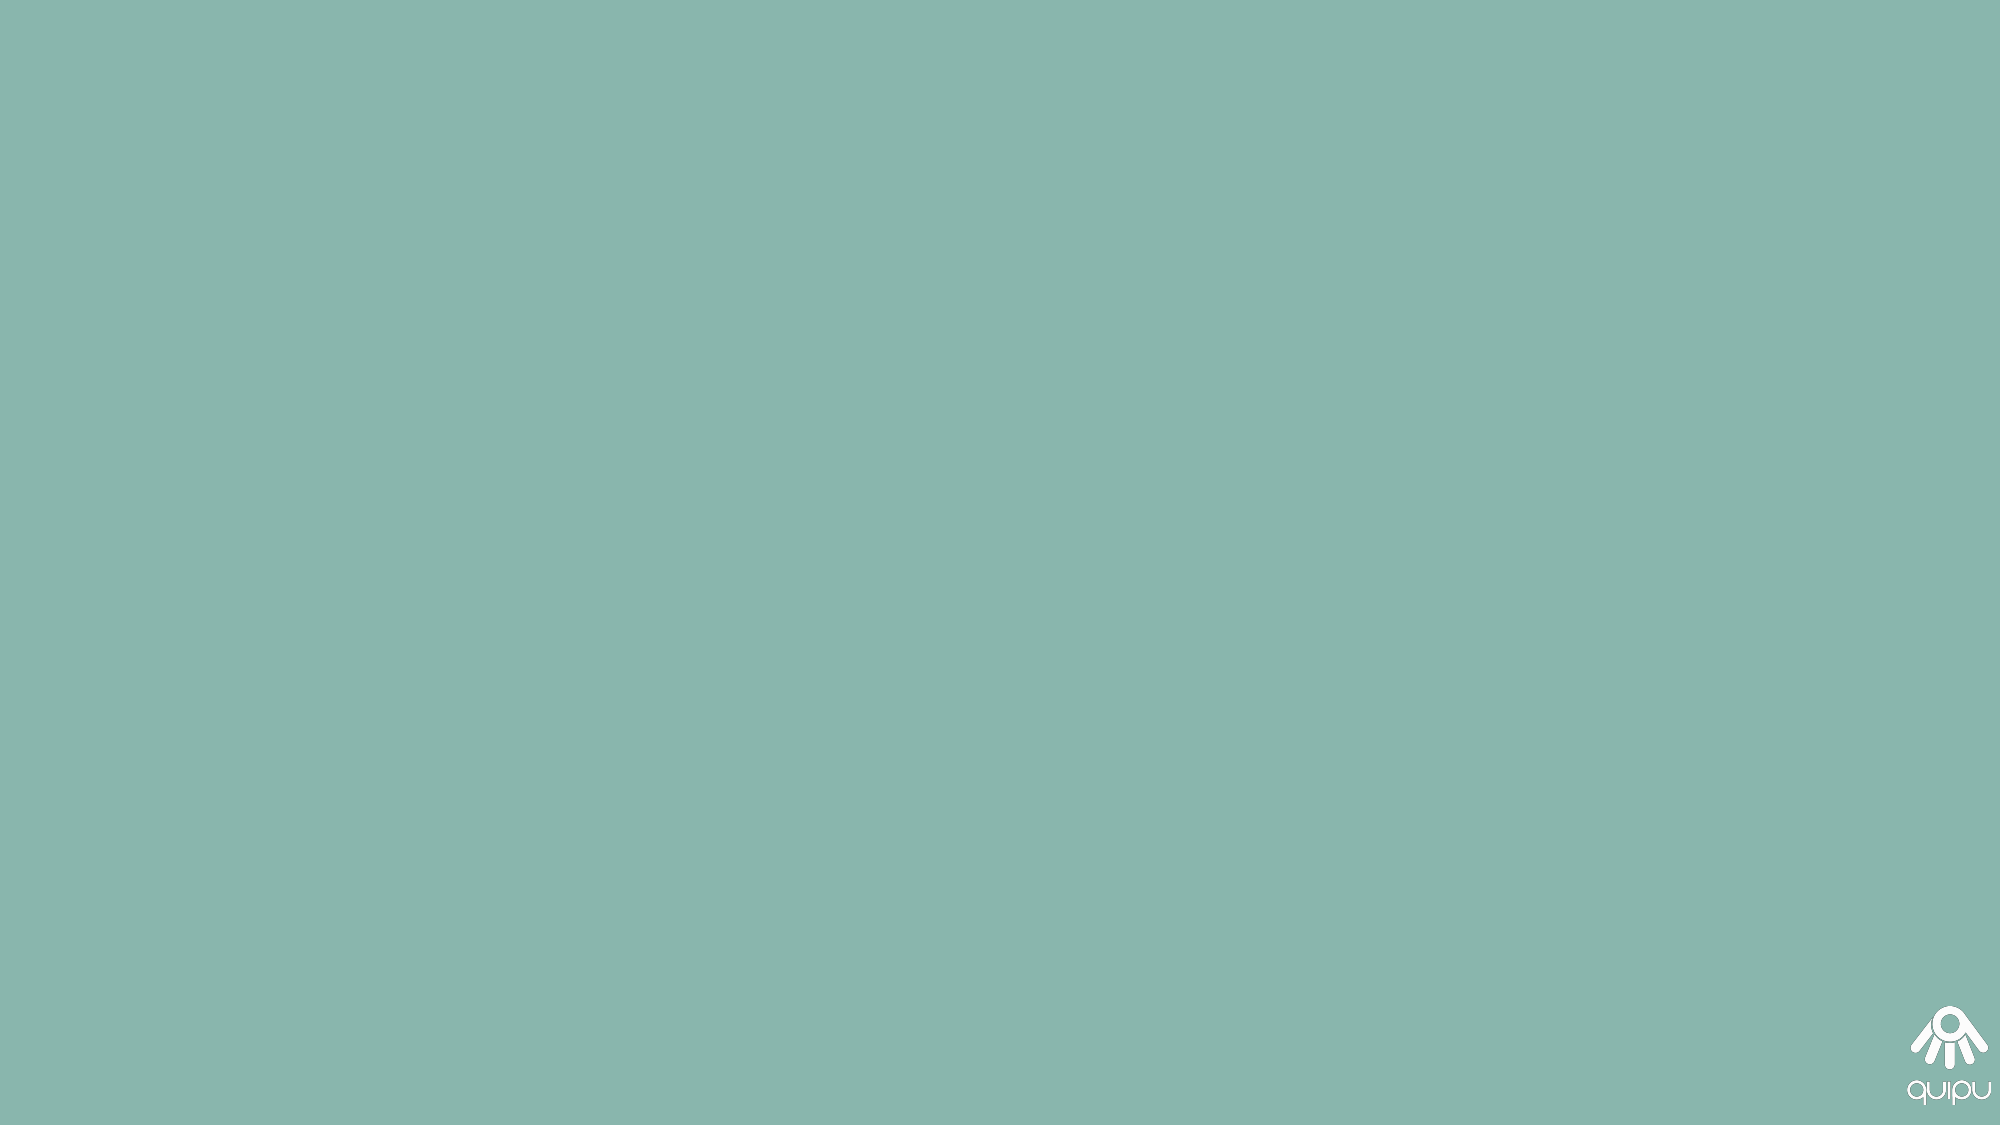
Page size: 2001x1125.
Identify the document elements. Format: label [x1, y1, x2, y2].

picture [1907, 1006, 1991, 1105]
